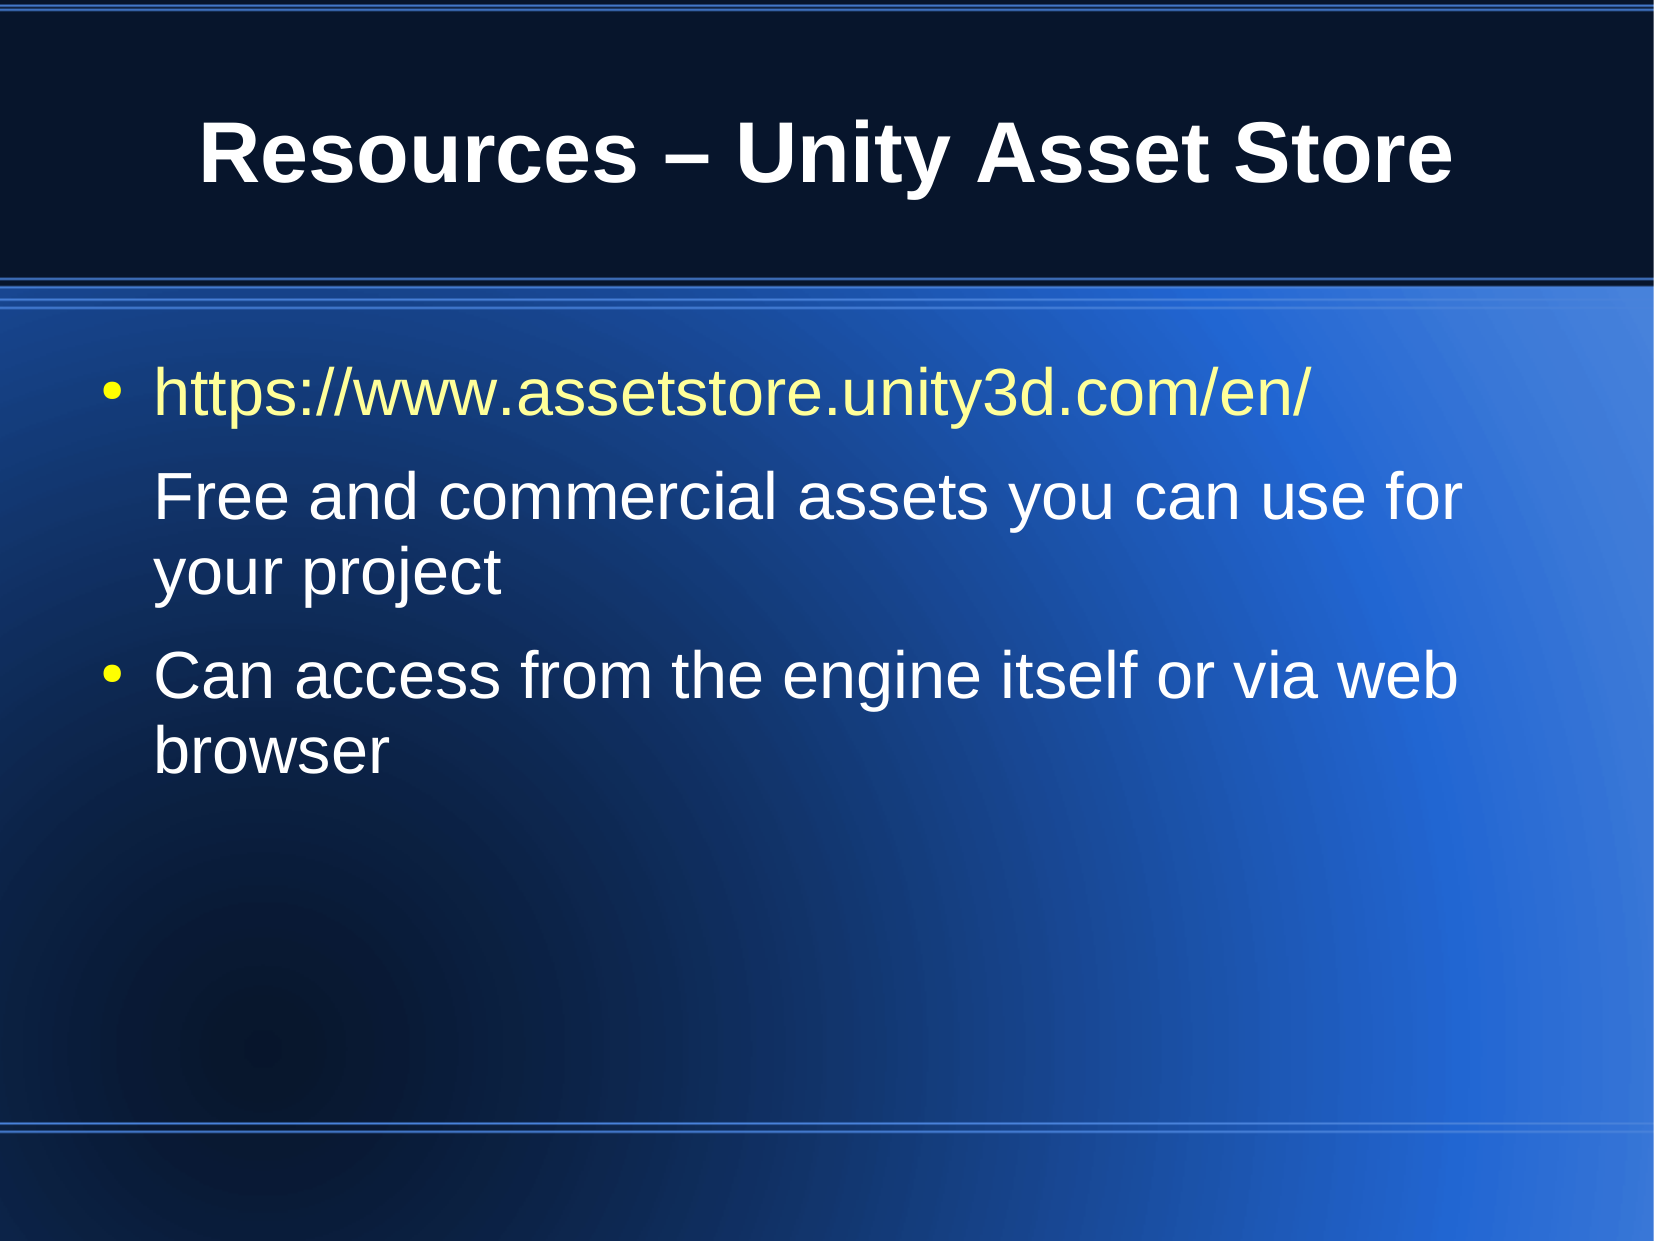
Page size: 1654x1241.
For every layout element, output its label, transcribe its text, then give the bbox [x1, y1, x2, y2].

picture [0, 0, 1654, 1241]
title Resources – Unity Asset Store [82, 49, 1571, 257]
list https://www.assetstore.unity3d.com/en/ Free and commercial assets you can use for your project Can access from the engine itself or via web browser [82, 355, 1571, 1058]
